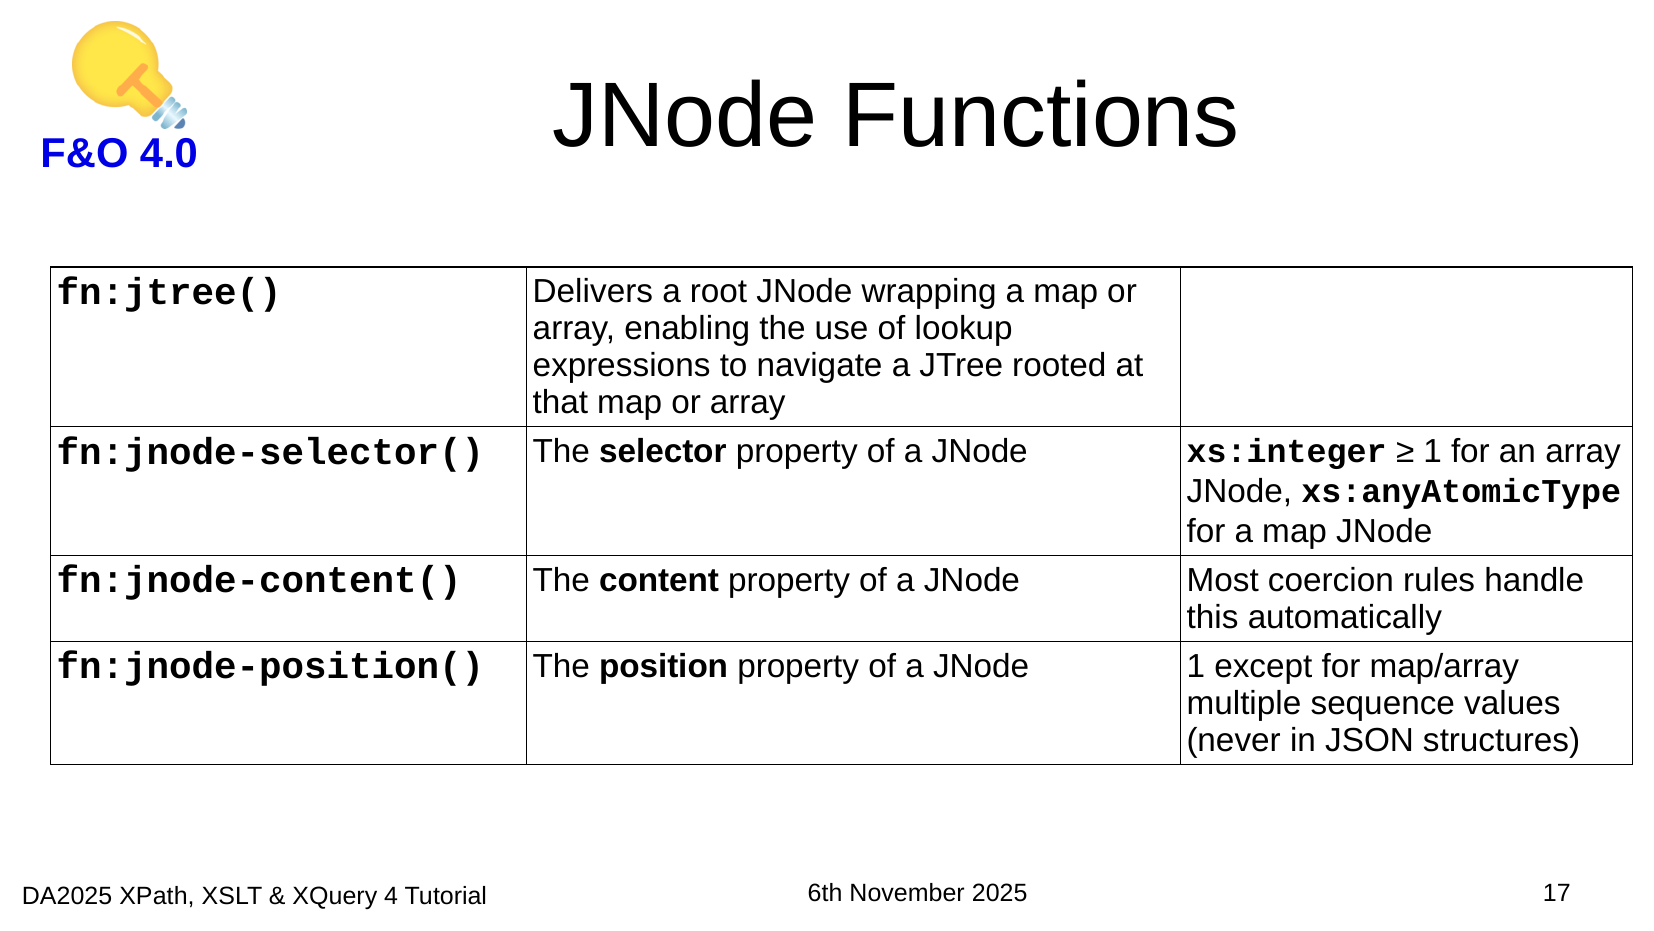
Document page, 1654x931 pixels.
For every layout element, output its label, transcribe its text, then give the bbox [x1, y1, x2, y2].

table_cell The content property of a JNode [527, 556, 1180, 641]
table_cell xs:integer ≥ 1 for an array JNode, xs:anyAtomicType for a map JNode [1181, 427, 1632, 555]
table_cell Most coercion rules handle this automatically [1181, 556, 1632, 641]
table_header fn:jtree() [51, 268, 526, 426]
table_cell fn:jnode-content() [51, 556, 526, 641]
table_cell The position property of a JNode [527, 642, 1180, 764]
table_cell fn:jnode-position() [51, 642, 526, 764]
title JNode Functions [222, 37, 1571, 193]
table_header [1181, 268, 1632, 426]
table_cell The selector property of a JNode [527, 427, 1180, 555]
table_cell 1 except for map/array multiple sequence values (never in JSON structures) [1181, 642, 1632, 764]
picture [72, 21, 187, 129]
table_cell fn:jnode-selector() [51, 427, 526, 555]
table_header Delivers a root JNode wrapping a map or array, enabling the use of lookup expressions to navigate a JTree rooted at that map or array [527, 268, 1180, 426]
